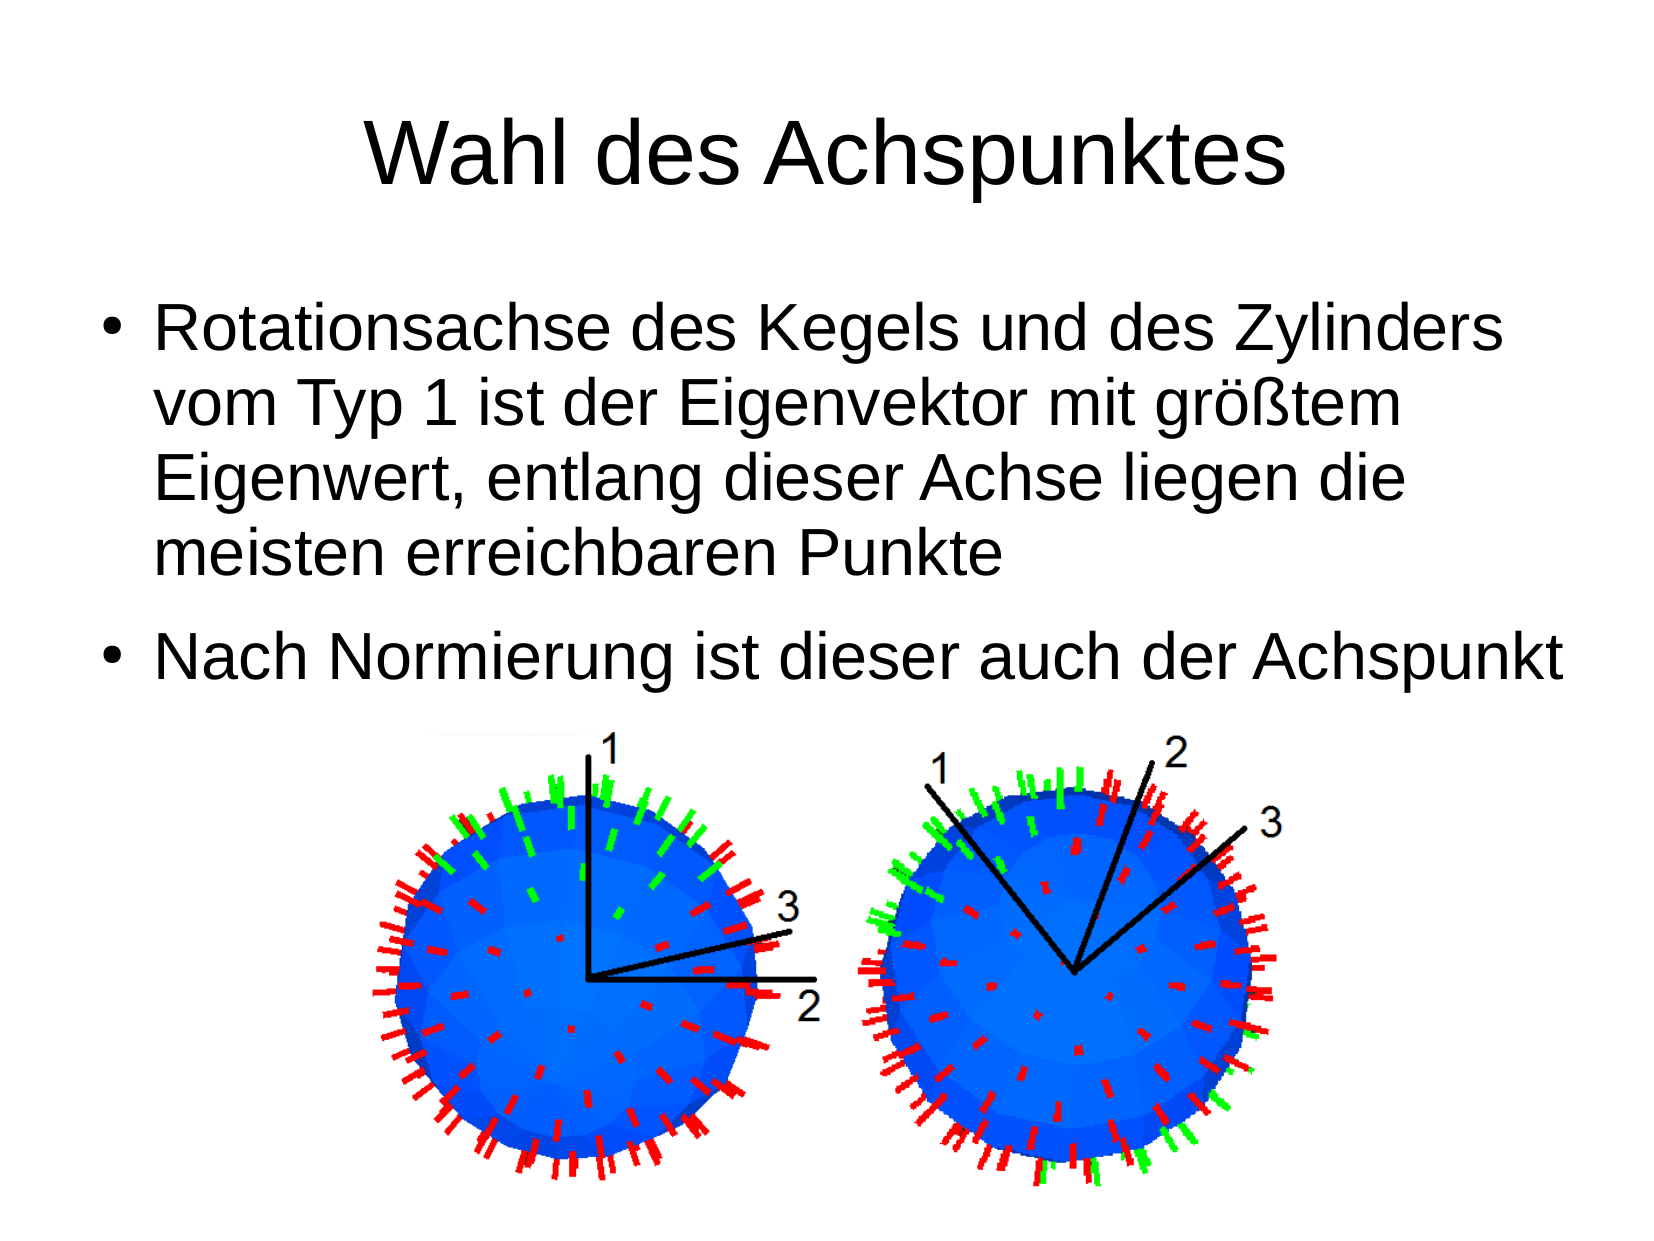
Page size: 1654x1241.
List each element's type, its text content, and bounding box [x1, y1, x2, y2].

list Rotationsachse des Kegels und des Zylinders vom Typ 1 ist der Eigenvektor mit größtem Eigenwert, entlang dieser Achse liegen die meisten erreichbaren Punkte Nach Normierung ist dieser auch der Achspunkt [82, 290, 1595, 694]
picture [347, 724, 1307, 1205]
title Wahl des Achspunktes [82, 49, 1571, 257]
